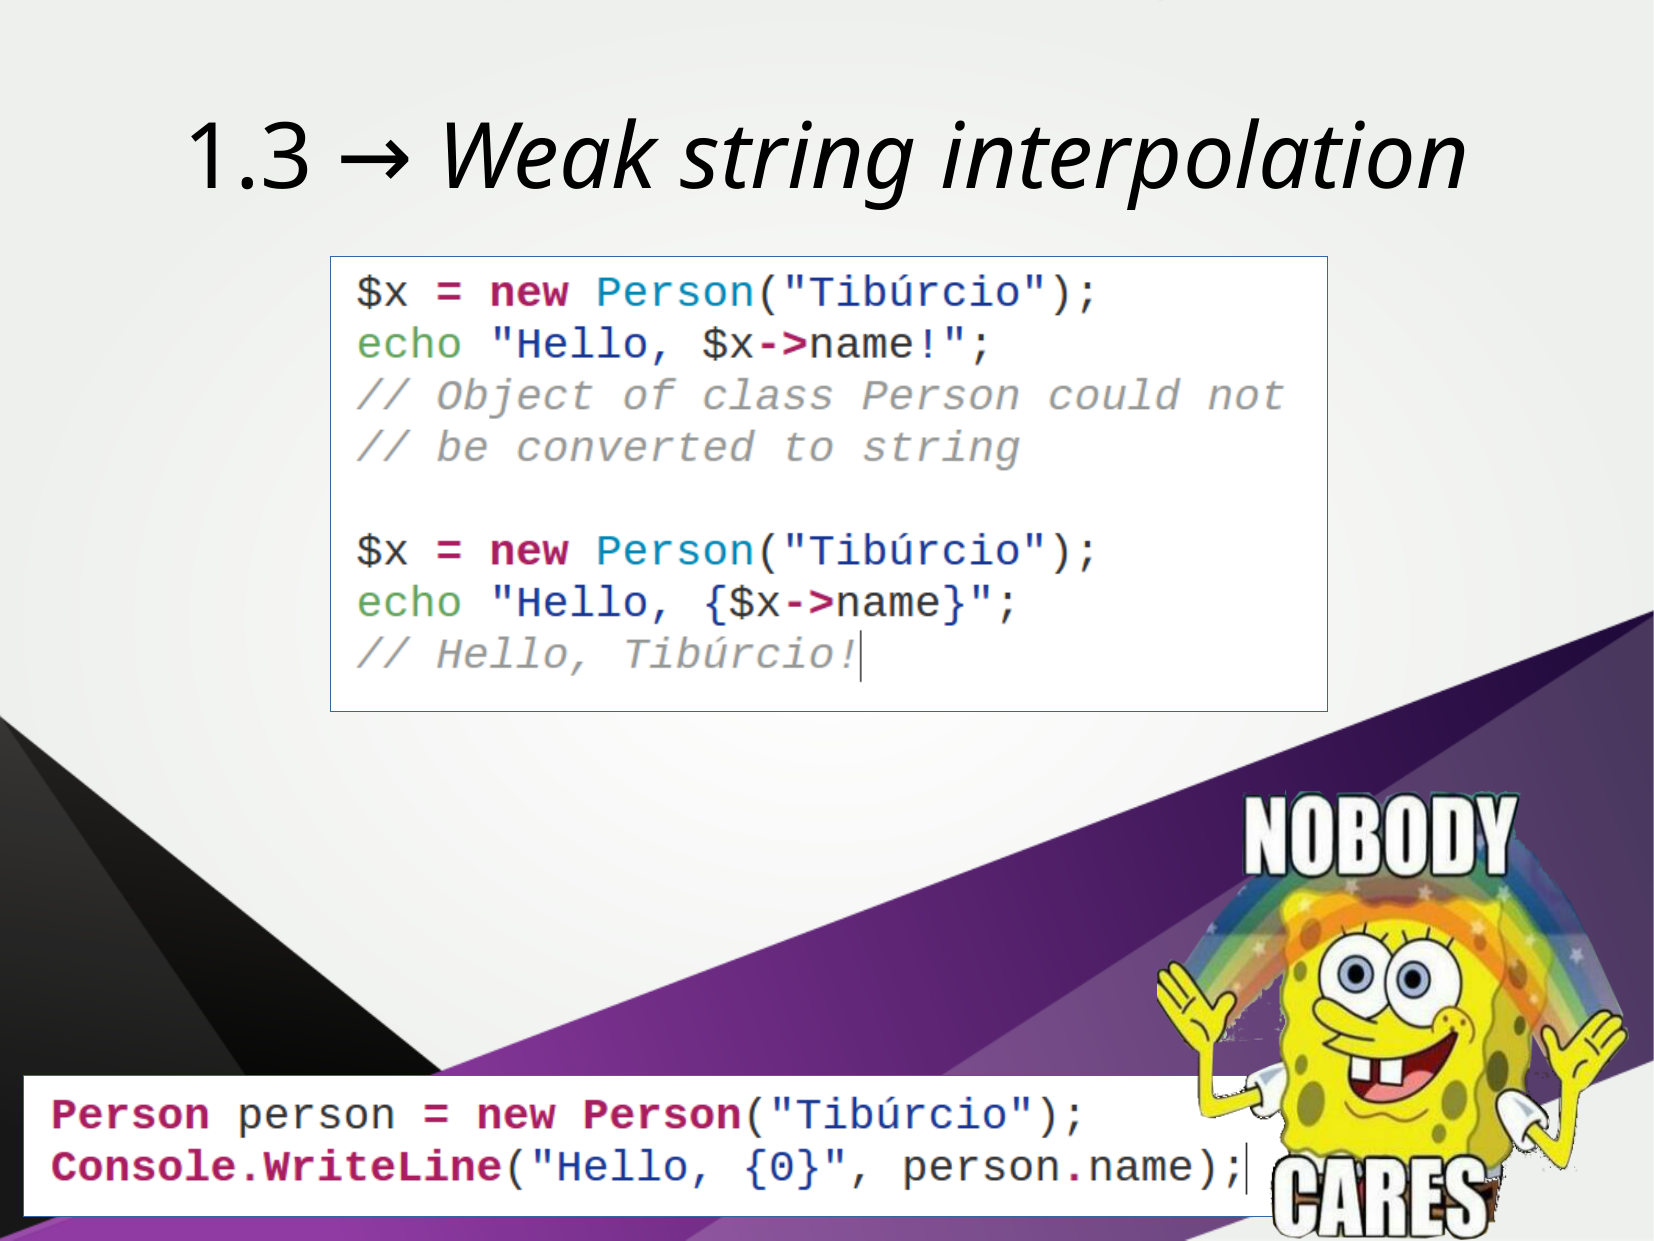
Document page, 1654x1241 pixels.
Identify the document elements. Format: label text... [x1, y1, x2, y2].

picture [0, 0, 1654, 1241]
title 1.3 → Weak string interpolation [82, 49, 1571, 257]
